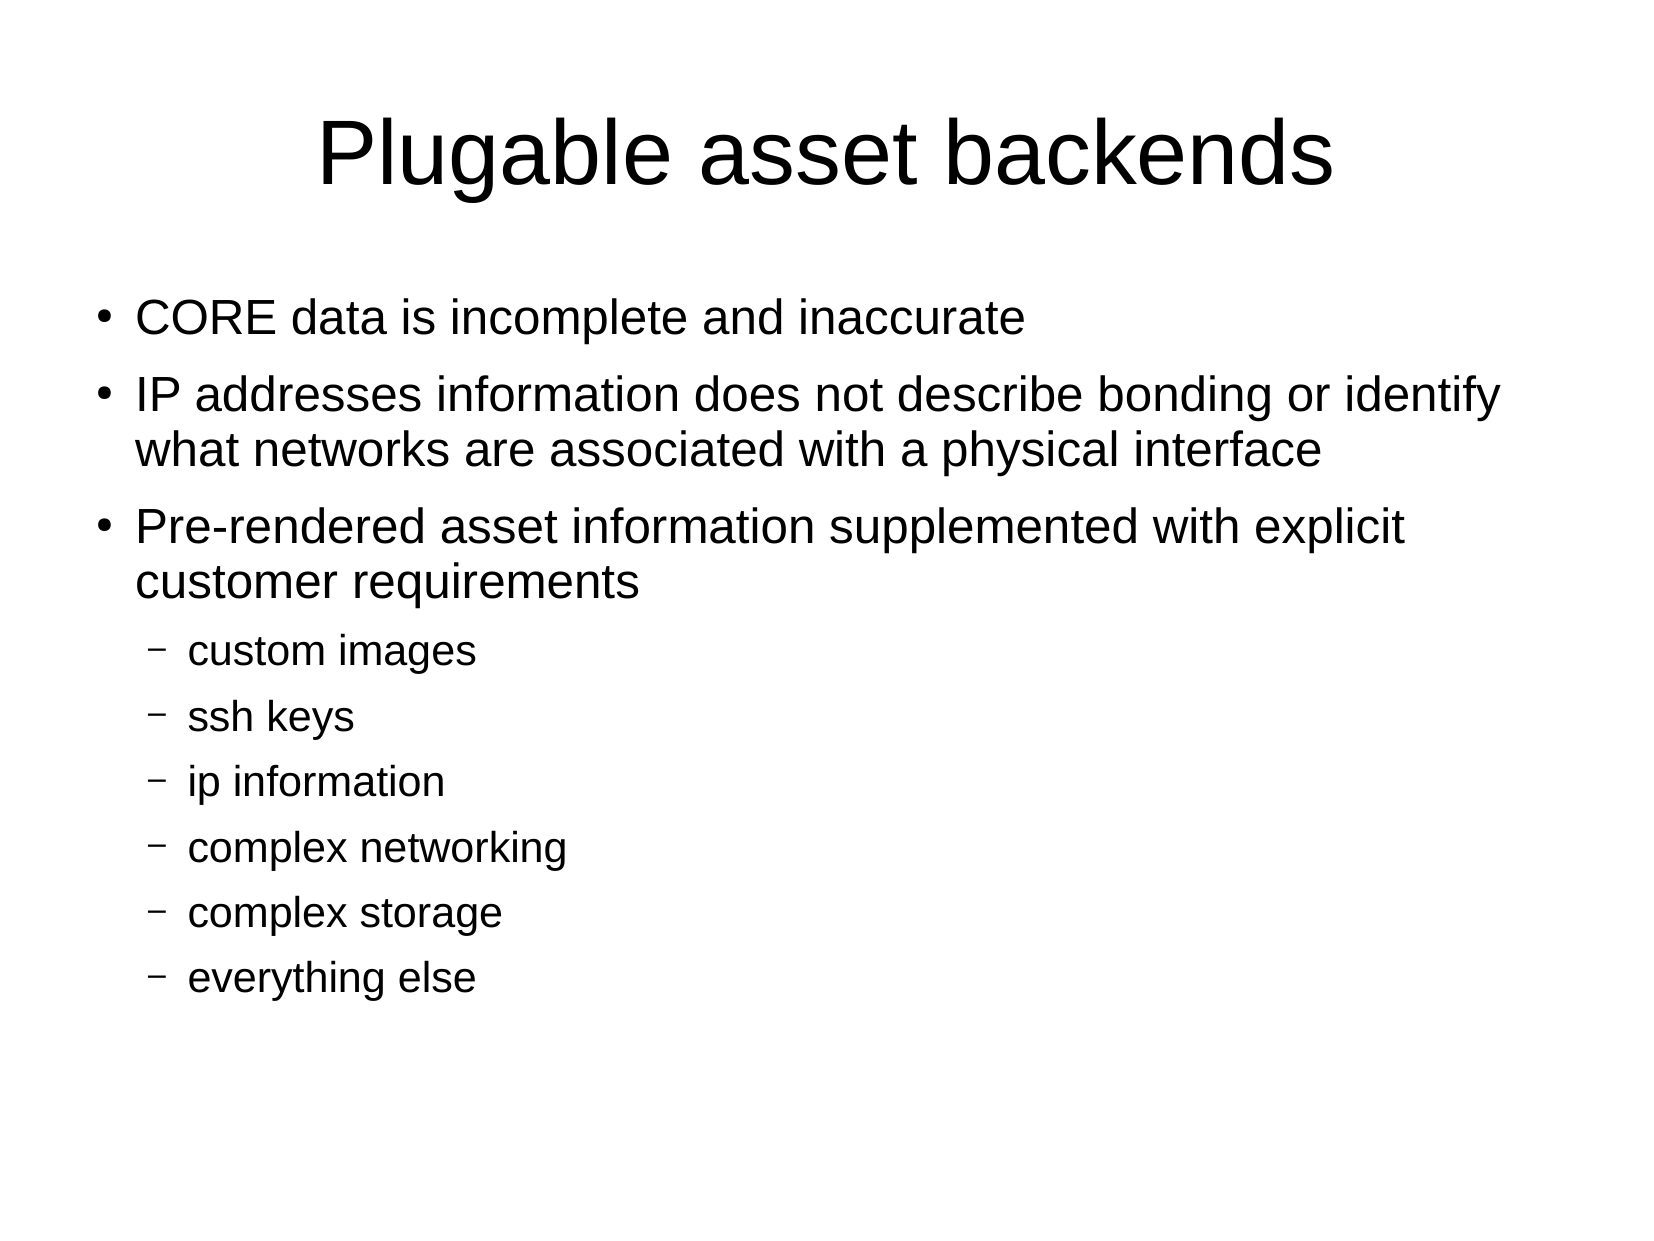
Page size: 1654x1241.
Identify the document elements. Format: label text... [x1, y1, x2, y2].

list CORE data is incomplete and inaccurate IP addresses information does not describe bonding or identify what networks are associated with a physical interface Pre-rendered asset information supplemented with explicit customer requirements custom images ssh keys ip information complex networking complex storage everything else [82, 290, 1571, 1010]
title Plugable asset backends [82, 49, 1571, 257]
